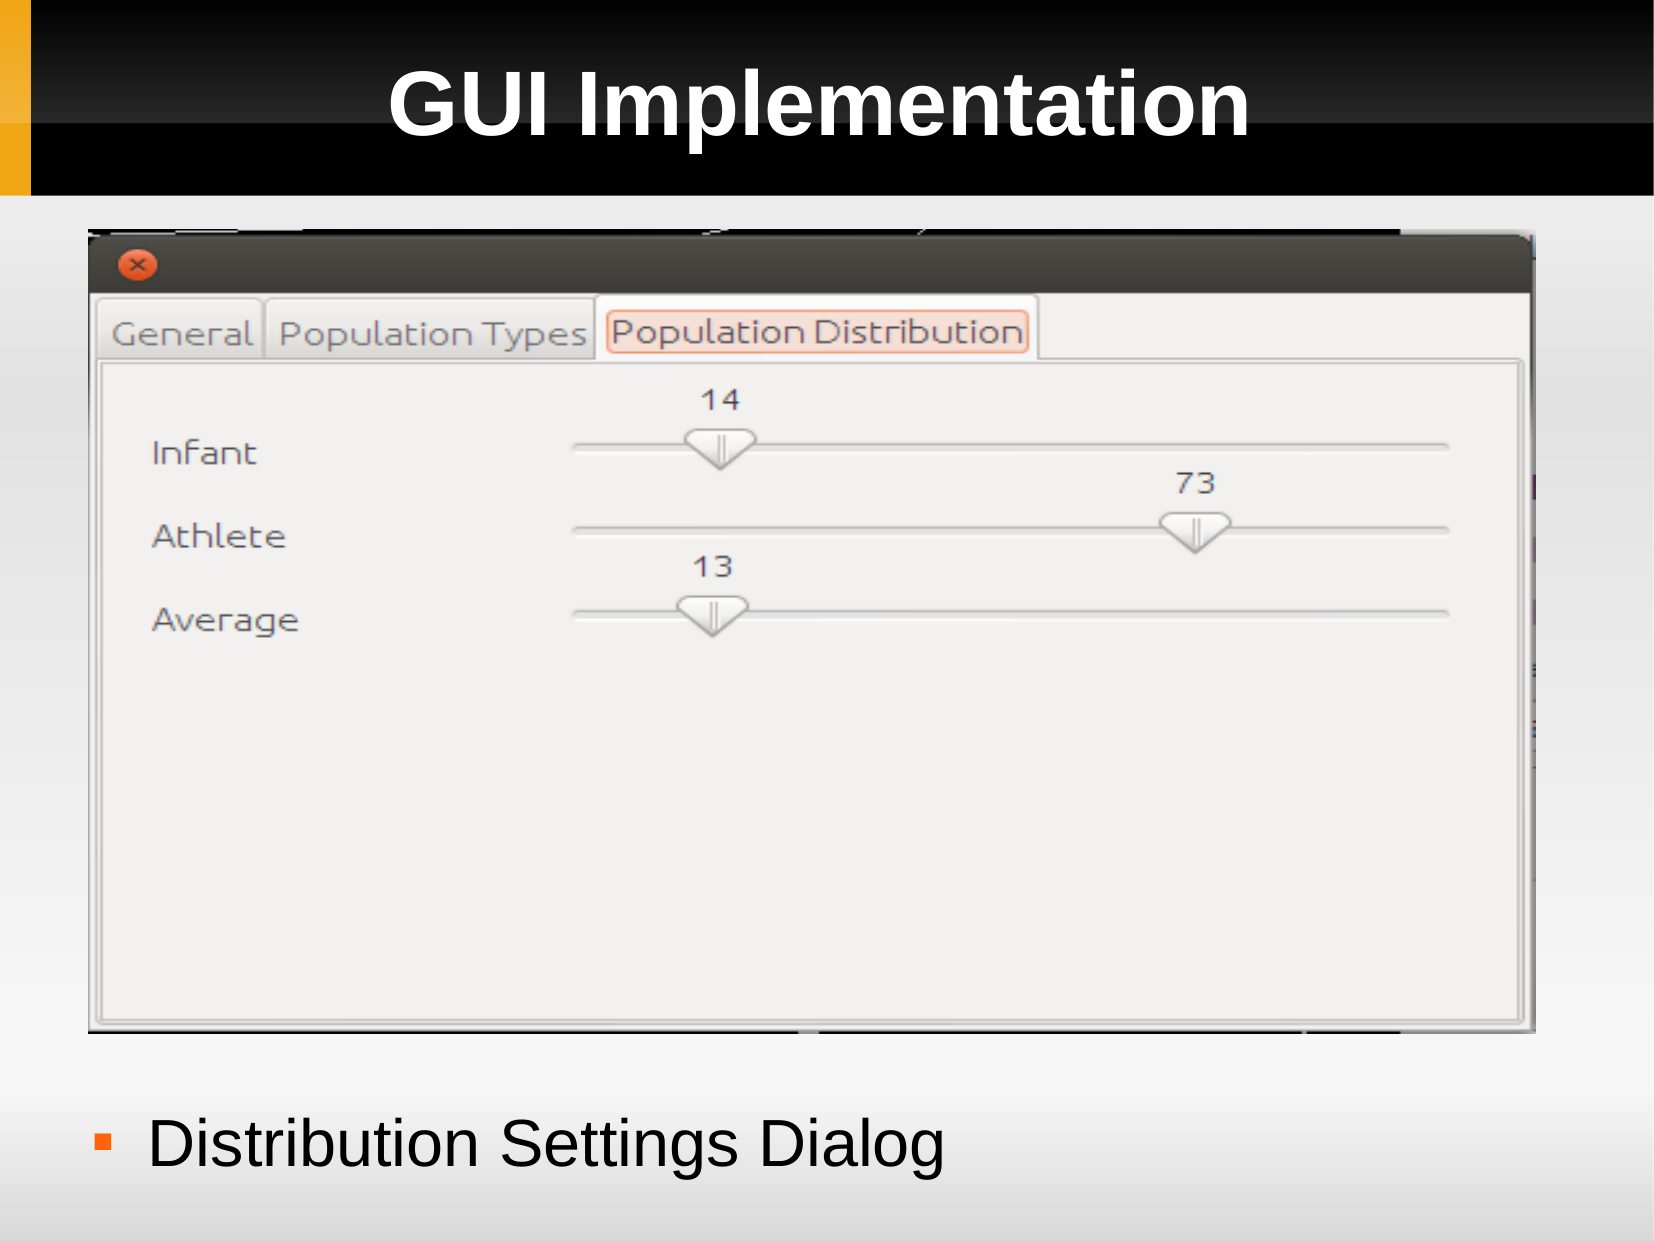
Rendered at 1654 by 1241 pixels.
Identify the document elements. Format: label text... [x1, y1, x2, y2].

title GUI Implementation [76, 0, 1565, 208]
picture [0, 0, 1654, 1241]
list Distribution Settings Dialog [76, 1105, 1565, 1241]
